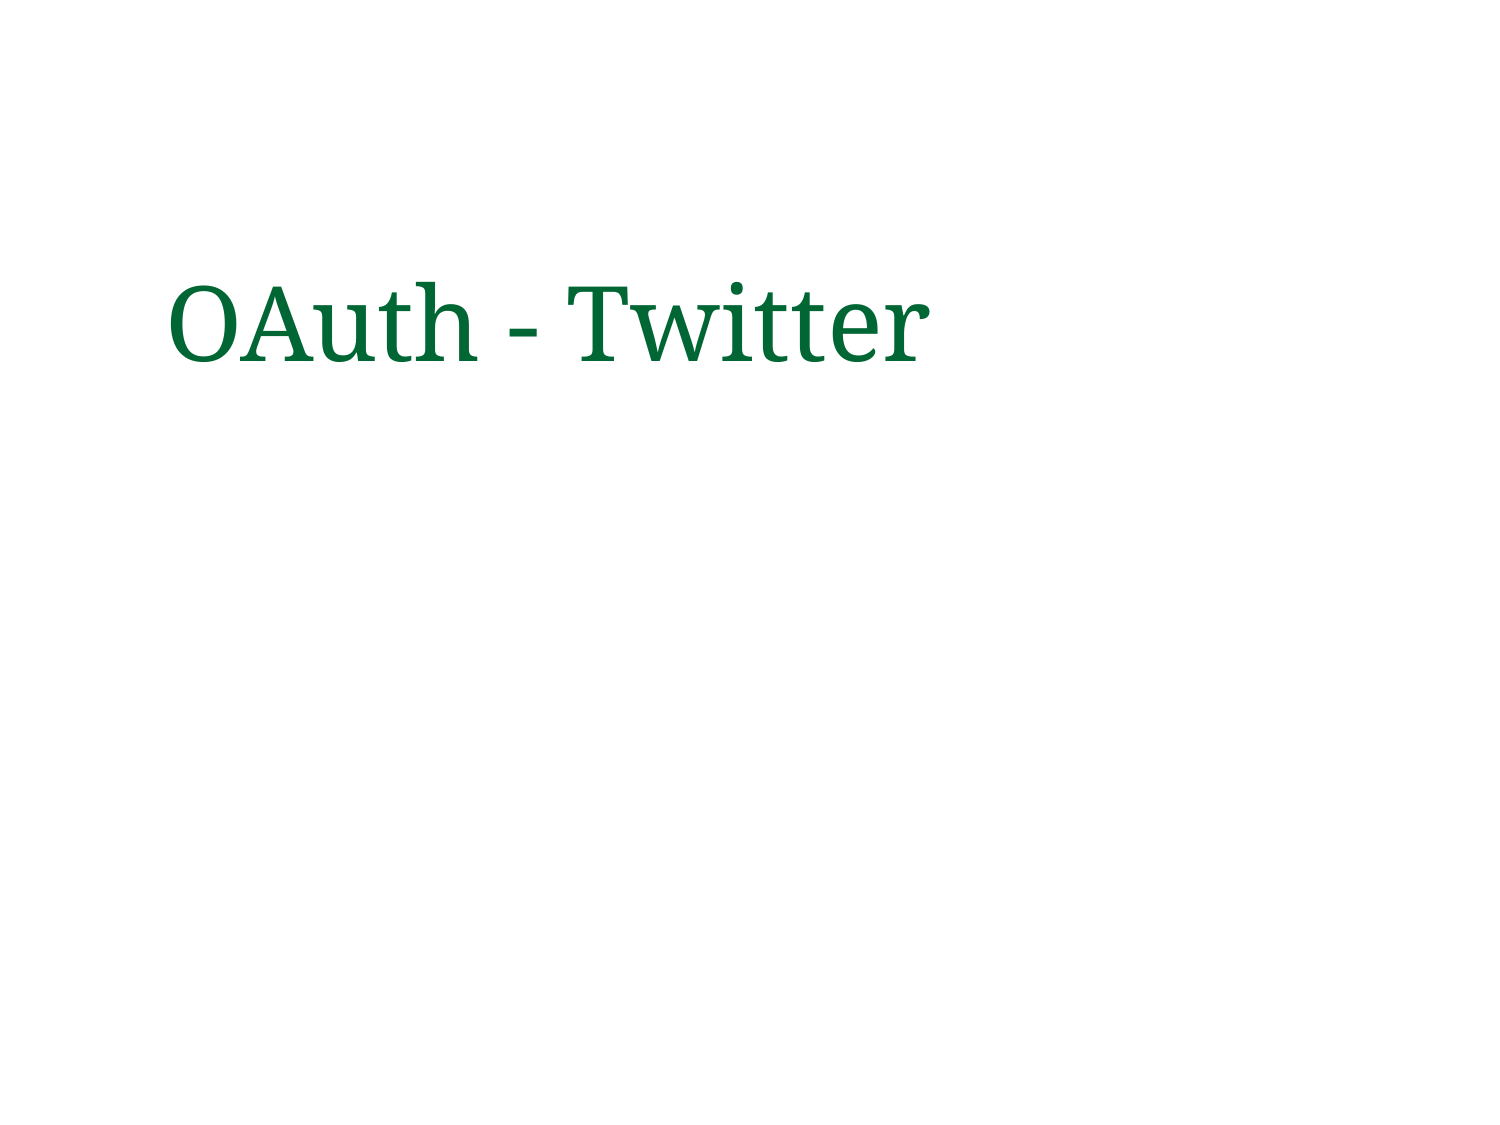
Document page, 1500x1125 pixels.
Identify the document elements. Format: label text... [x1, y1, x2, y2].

title OAuth - Twitter [150, 249, 1401, 538]
